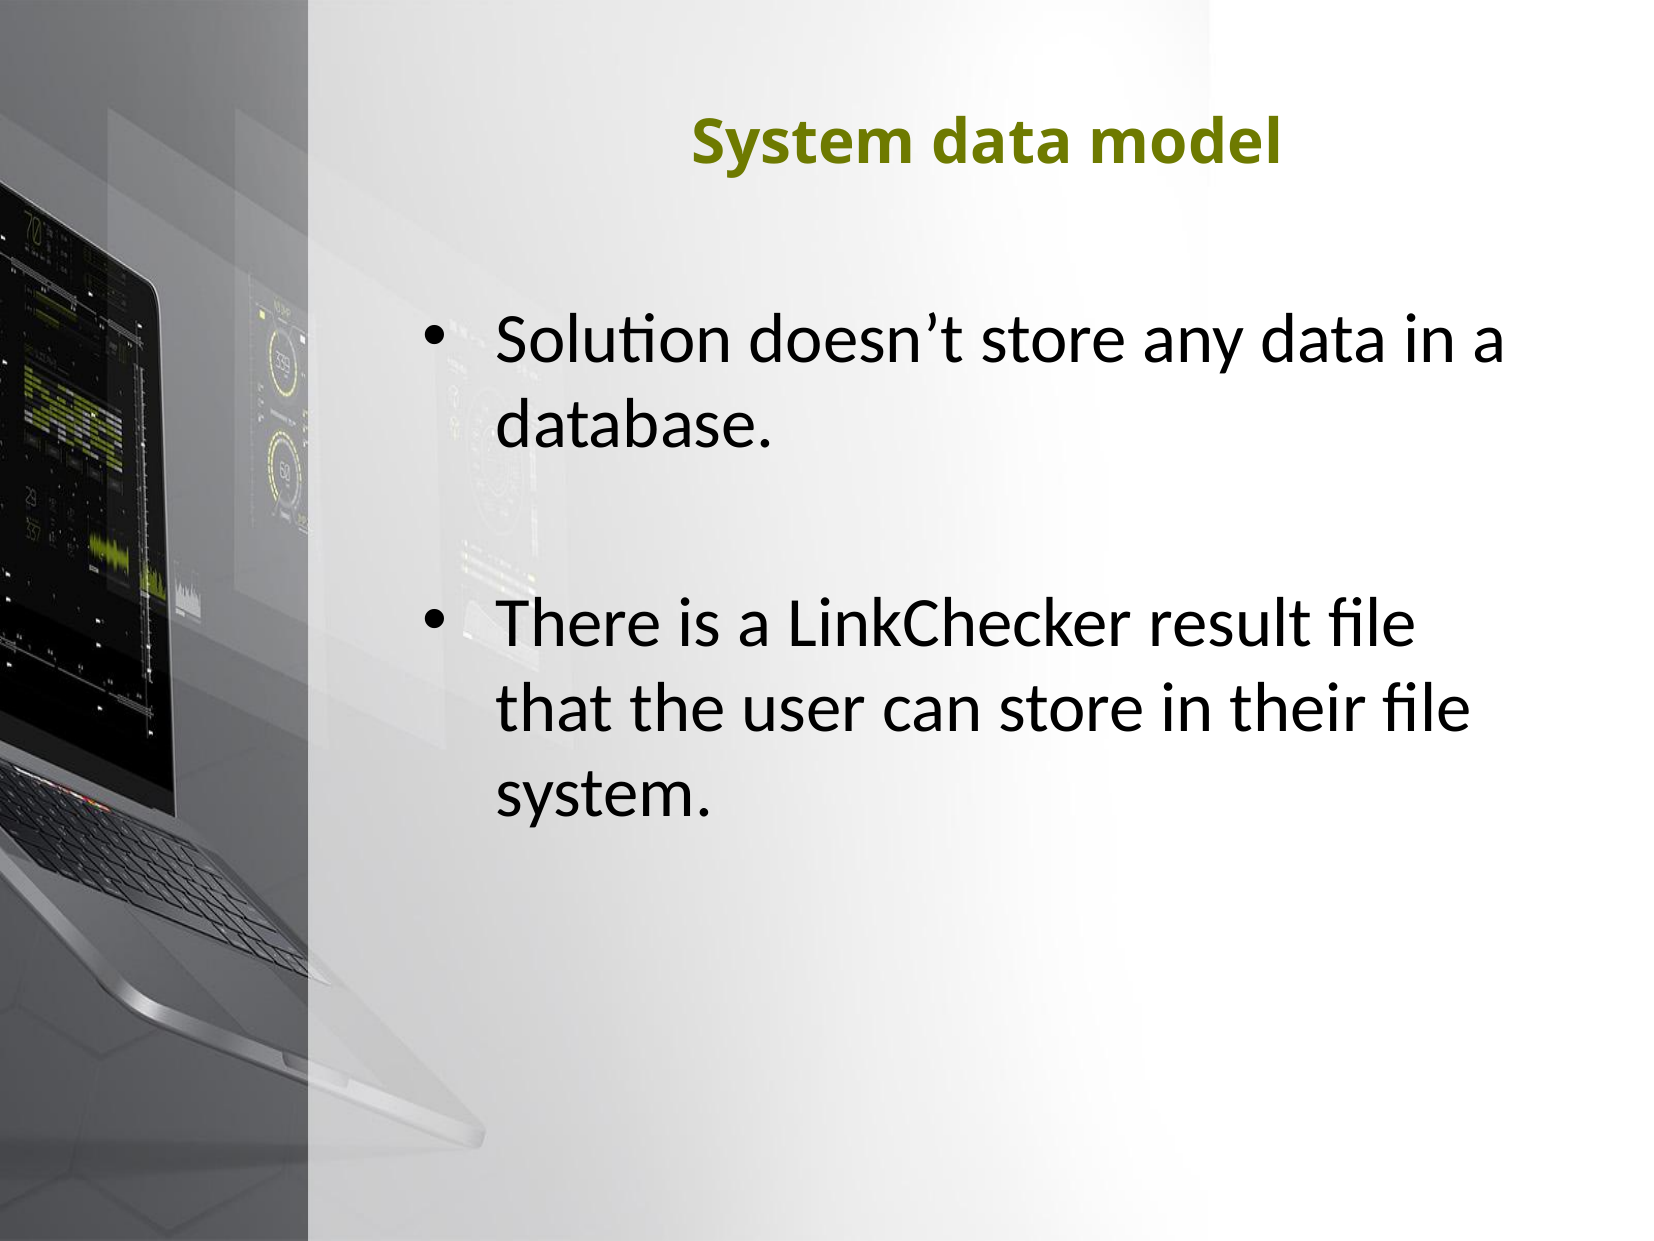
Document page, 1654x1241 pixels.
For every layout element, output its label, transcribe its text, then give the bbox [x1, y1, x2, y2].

list Solution doesn’t store any data in a database. There is a LinkChecker result file that the user can store in their file system. [402, 282, 1567, 1156]
text_box System data model [381, 39, 1610, 237]
picture [0, 0, 1654, 1241]
